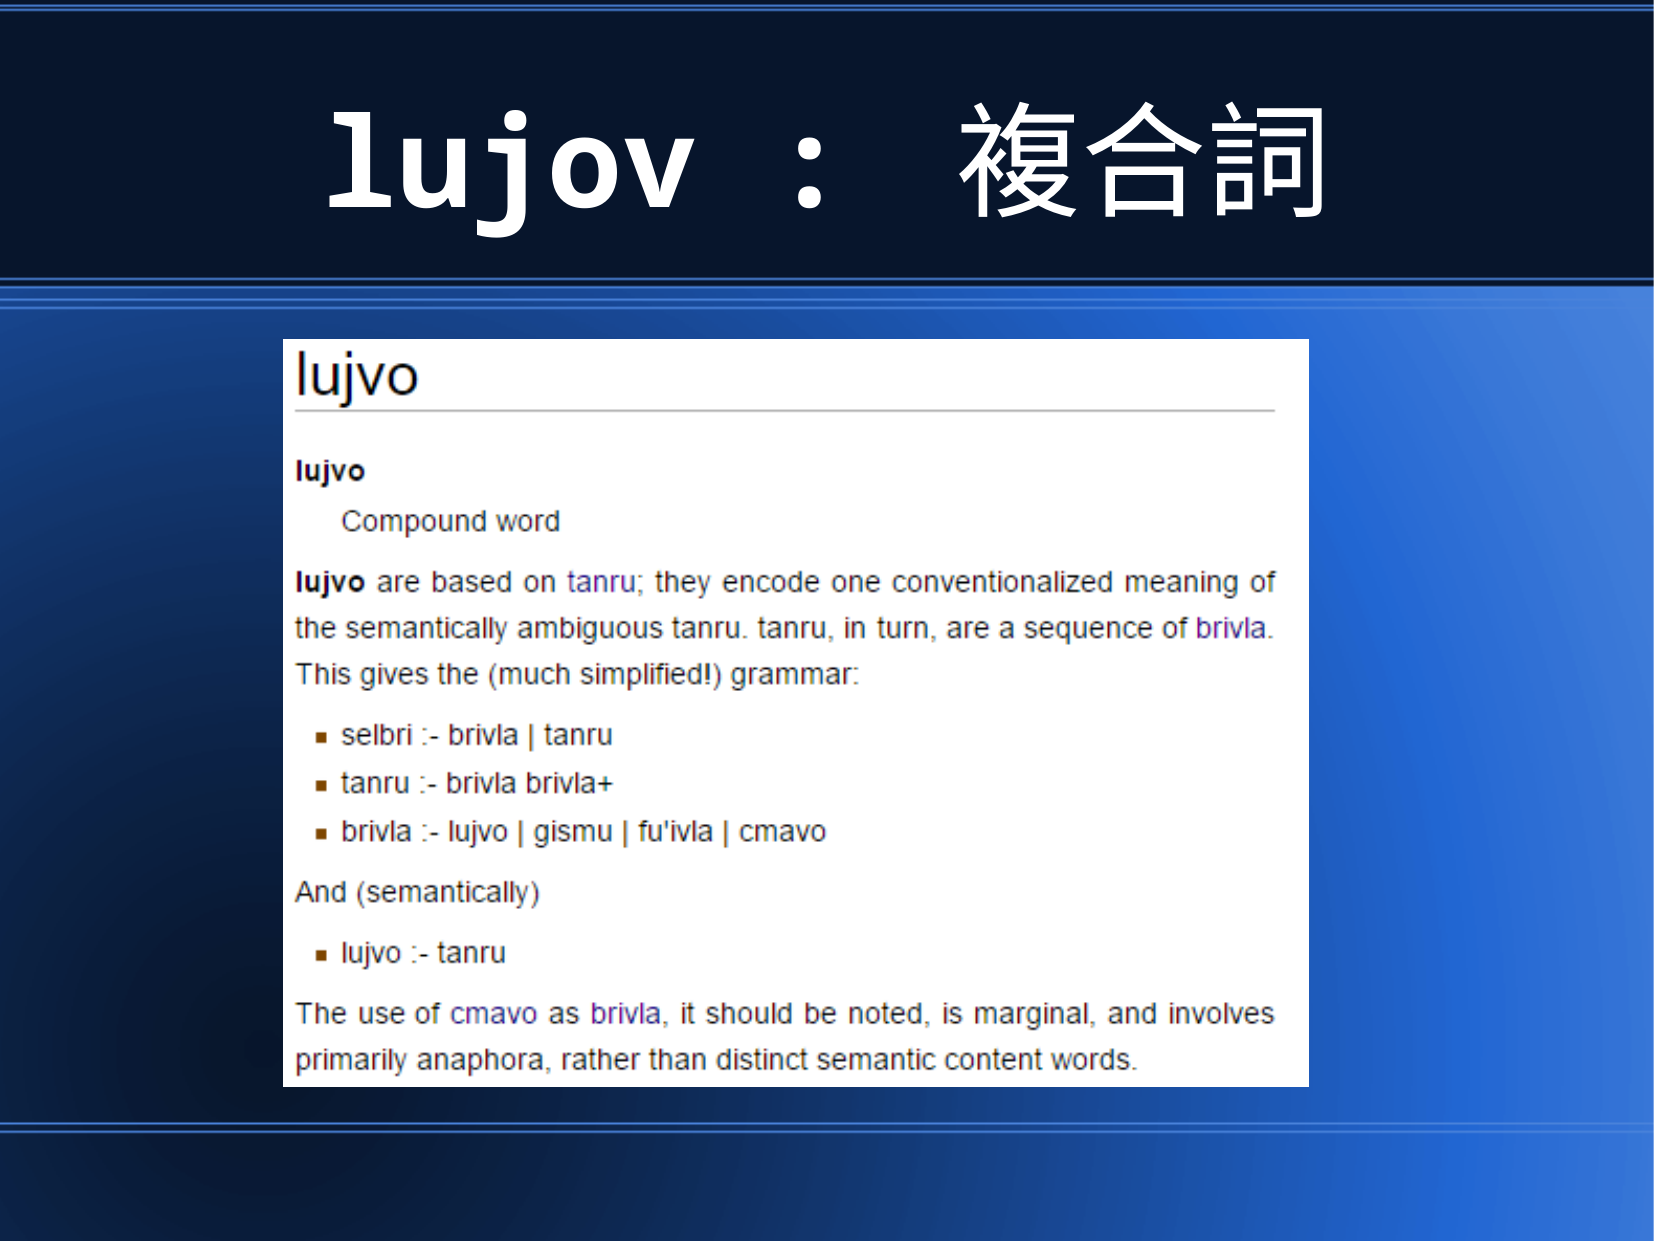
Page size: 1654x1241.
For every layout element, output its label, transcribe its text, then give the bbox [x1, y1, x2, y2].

picture [0, 0, 1654, 1241]
title lujov : 複合詞 [82, 49, 1571, 257]
